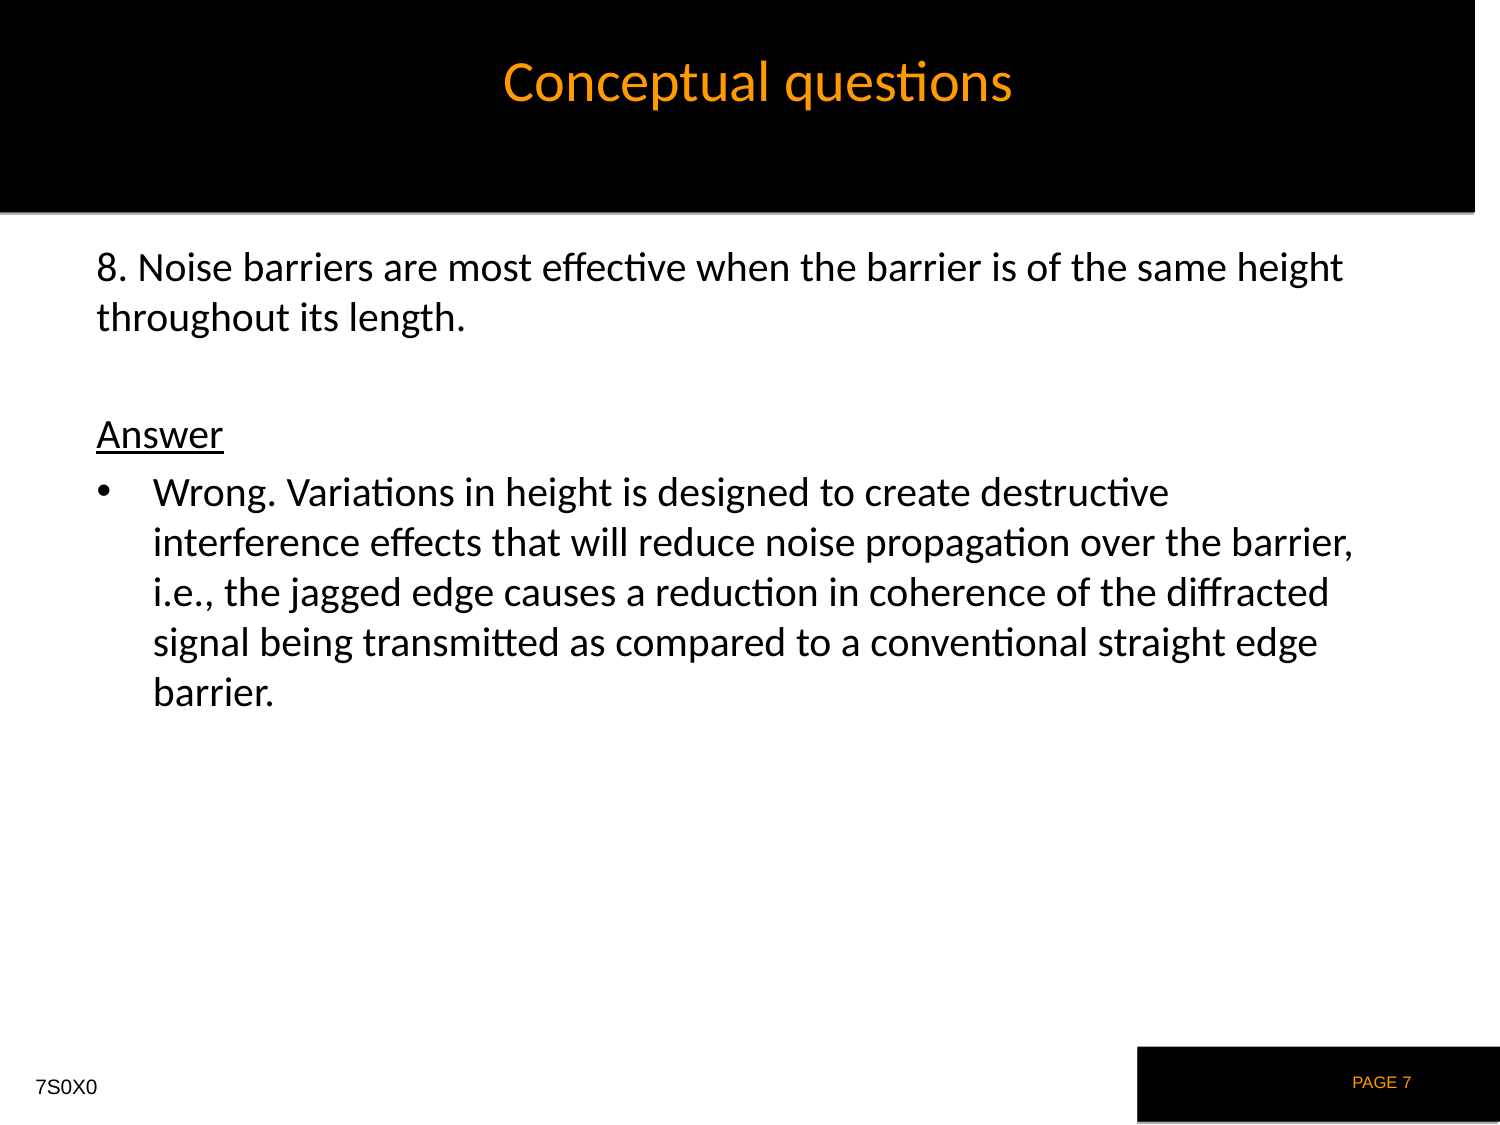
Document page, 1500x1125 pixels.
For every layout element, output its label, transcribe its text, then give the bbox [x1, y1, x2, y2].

title Conceptual questions [100, 35, 1417, 187]
text_box 7S0X0 [35, 1070, 626, 1102]
text_box [1137, 1046, 1500, 1122]
list 8. Noise barriers are most effective when the barrier is of the same height throughout its length. Answer Wrong. Variations in height is designed to create destructive interference effects that will reduce noise propagation over the barrier, i.e., the jagged edge causes a reduction in coherence of the diffracted signal being transmitted as compared to a conventional straight edge barrier. [81, 232, 1394, 466]
text_box [0, 0, 1475, 213]
text_box PAGE 7 [1352, 1066, 1453, 1098]
